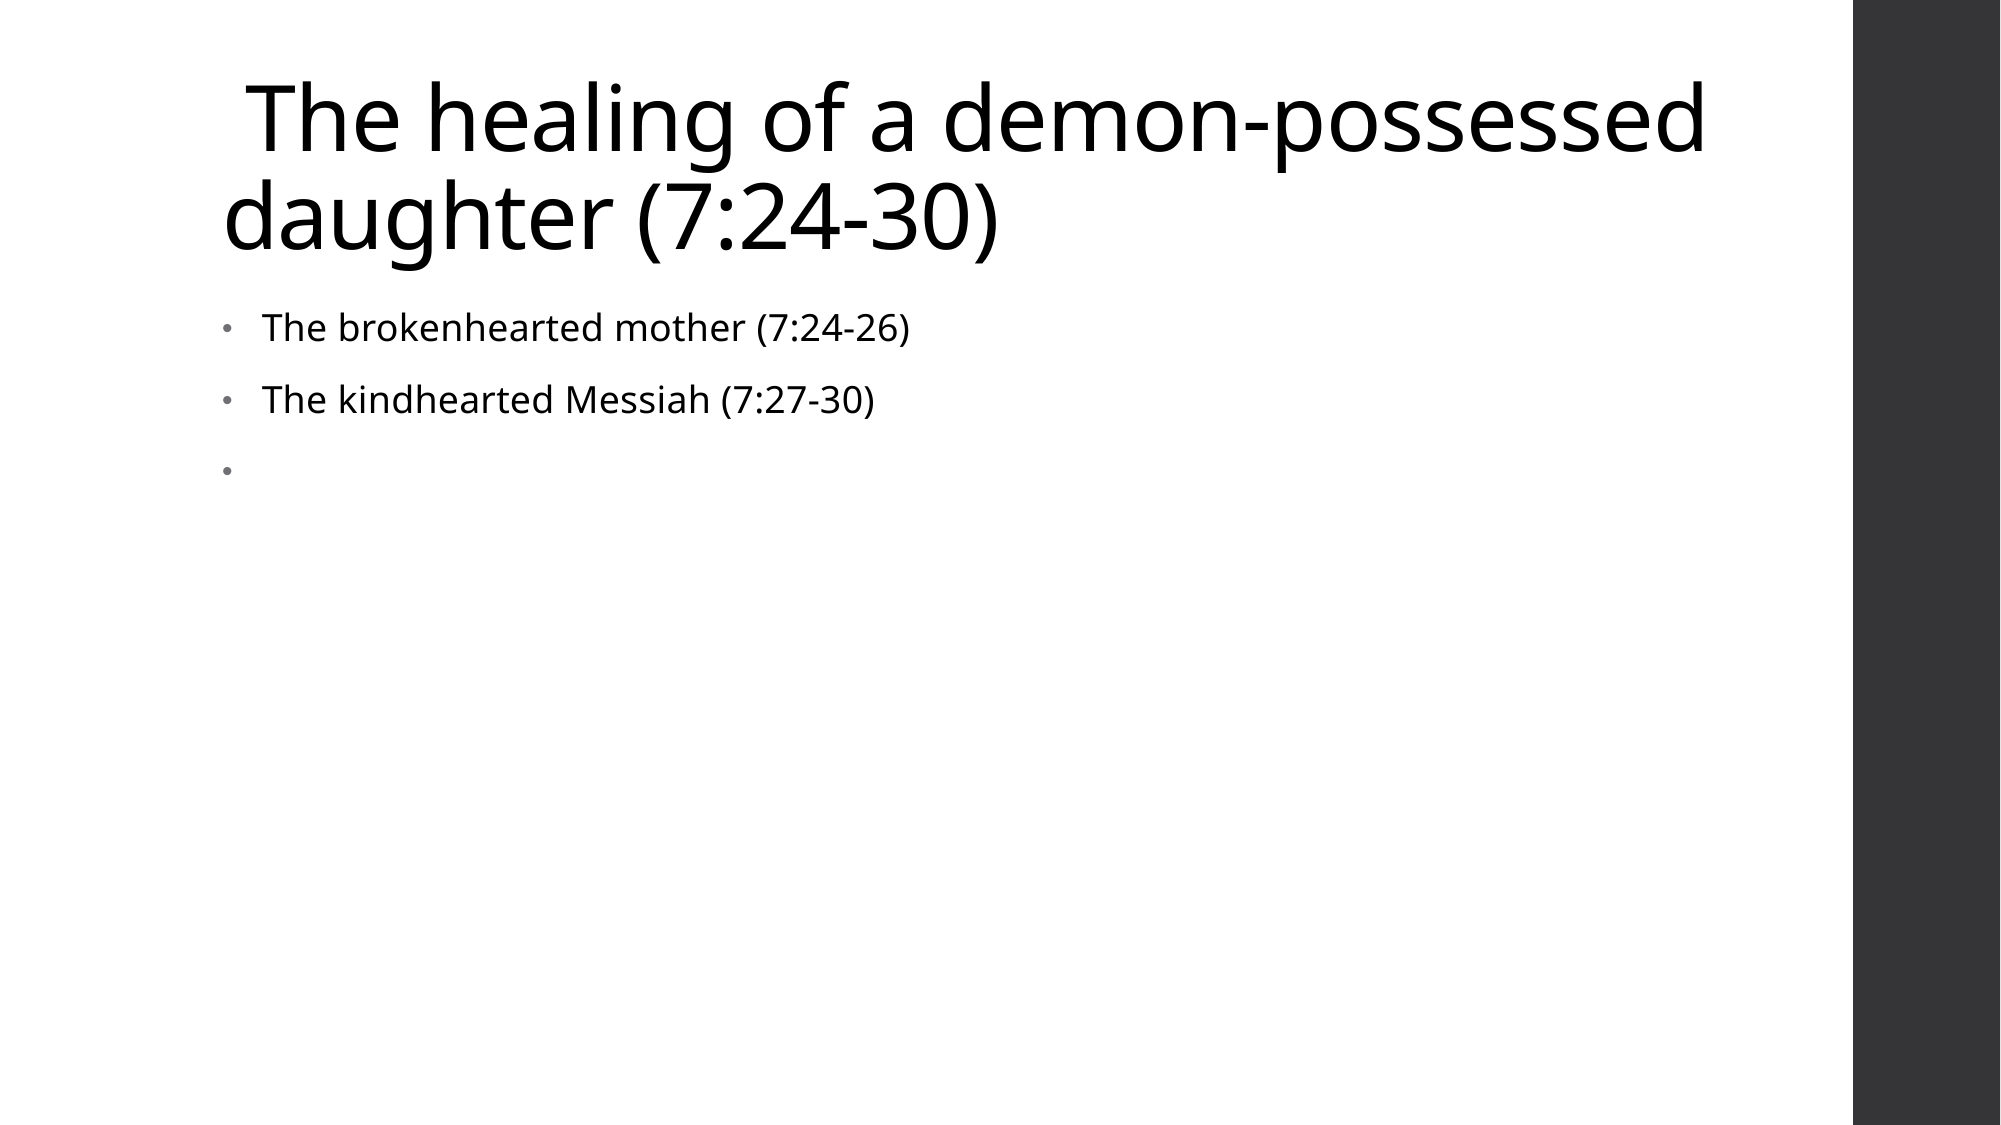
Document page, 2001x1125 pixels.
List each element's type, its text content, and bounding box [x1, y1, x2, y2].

list The brokenhearted mother (7:24-26) The kindhearted Messiah (7:27-30) [206, 299, 1617, 1014]
title The healing of a demon-possessed daughter (7:24-30) [206, 60, 1797, 278]
